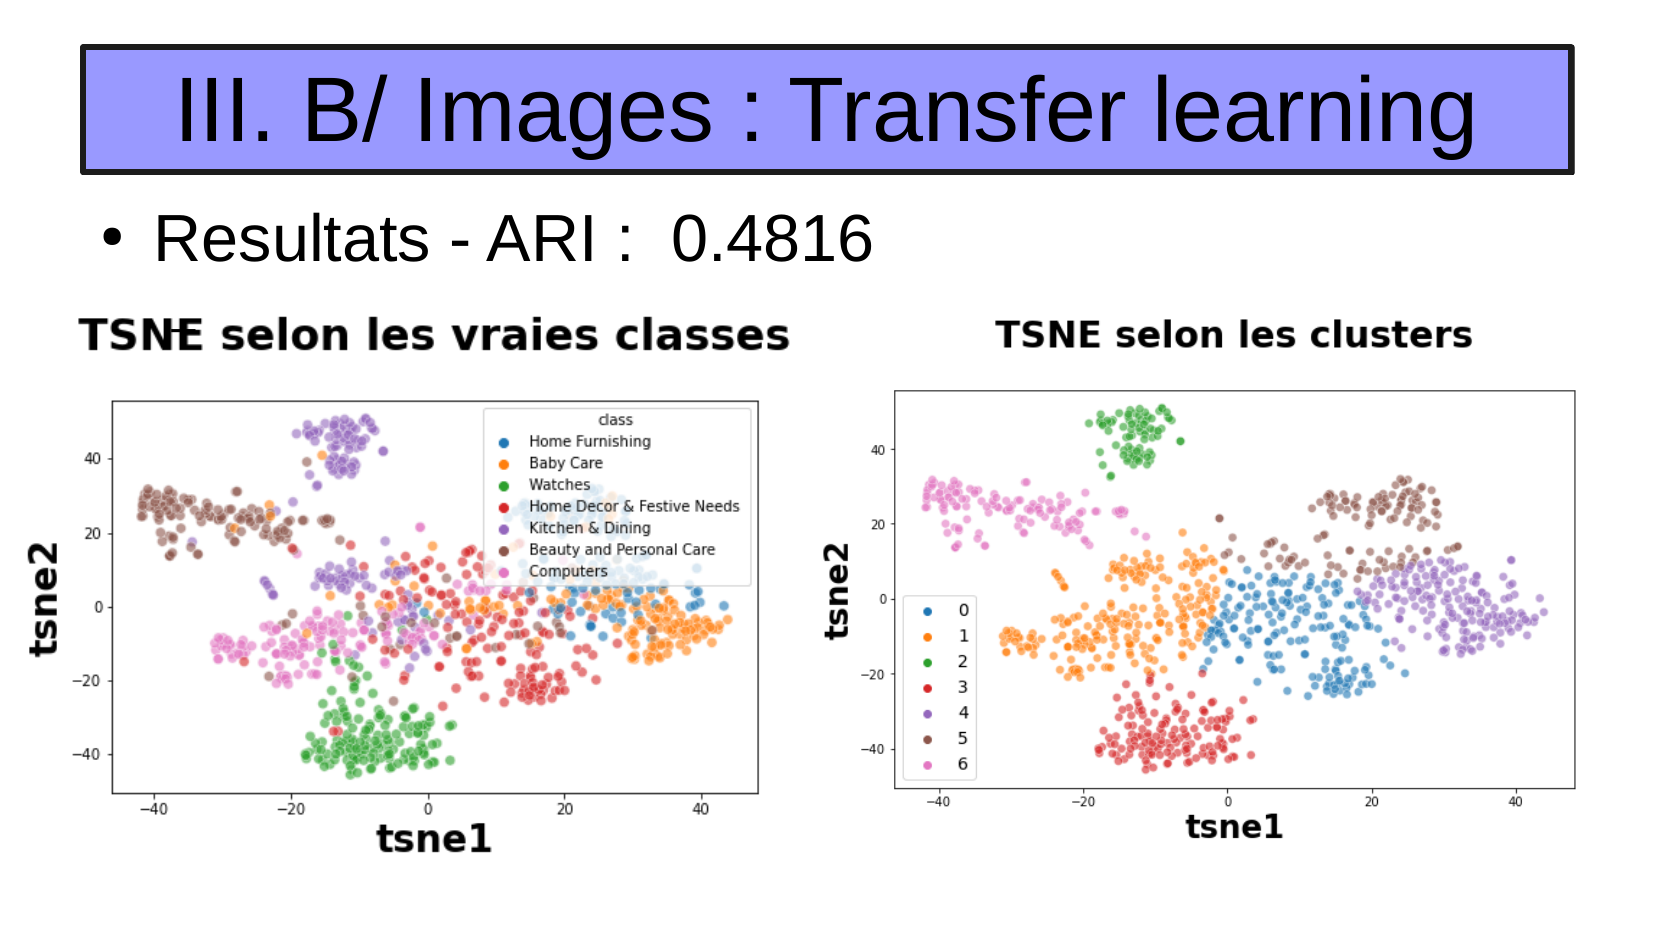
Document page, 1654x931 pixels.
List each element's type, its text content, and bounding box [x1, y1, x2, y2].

title III. B/ Images : Transfer learning [83, 47, 1572, 172]
picture [18, 307, 801, 871]
list Resultats - ARI : 0.4816 [82, 200, 1571, 863]
picture [815, 311, 1583, 854]
